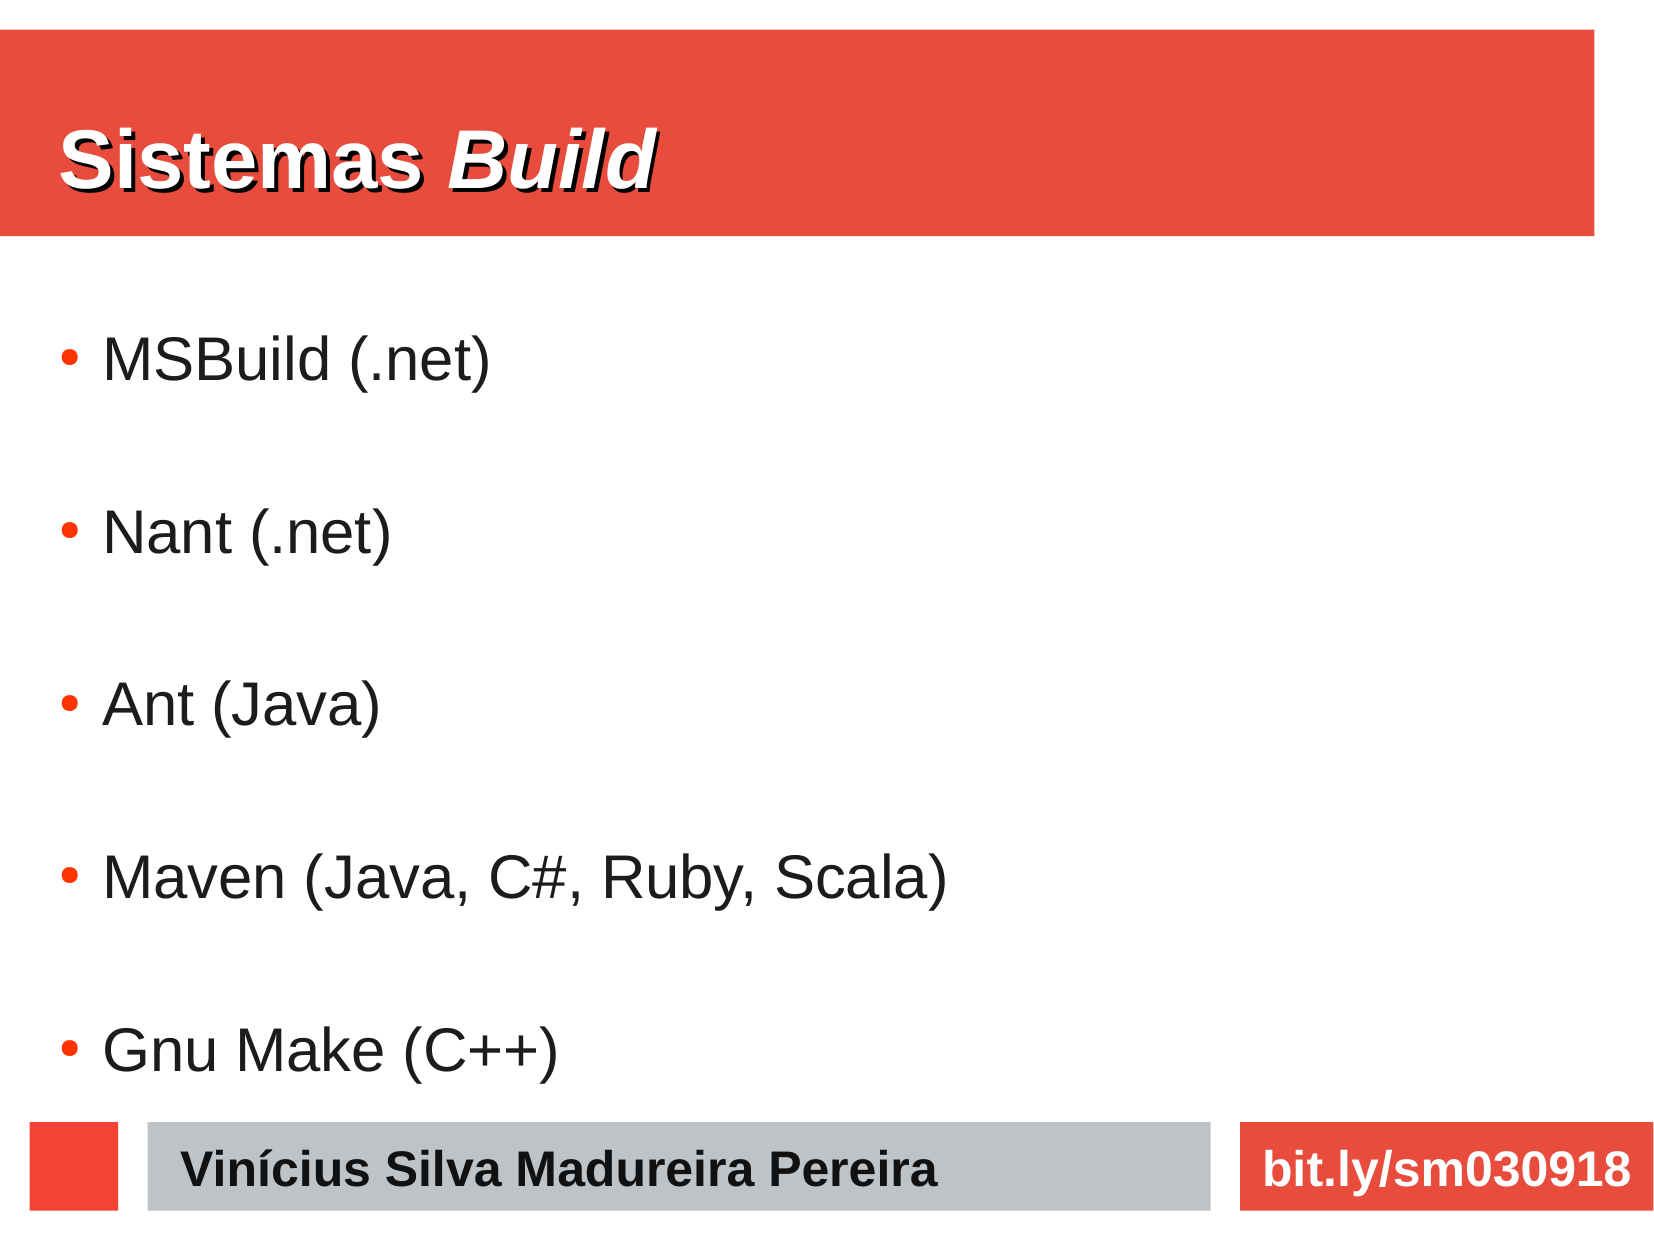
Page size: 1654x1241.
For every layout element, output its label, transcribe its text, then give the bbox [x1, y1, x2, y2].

text_box bit.ly/sm030918 [1228, 1133, 1654, 1205]
list MSBuild (.net) Nant (.net) Ant (Java) Maven (Java, C#, Ruby, Scala) Gnu Make (C++) [59, 324, 1565, 1093]
title Sistemas Build [59, 35, 1595, 207]
text_box Vinícius Silva Madureira Pereira [165, 1133, 1170, 1205]
